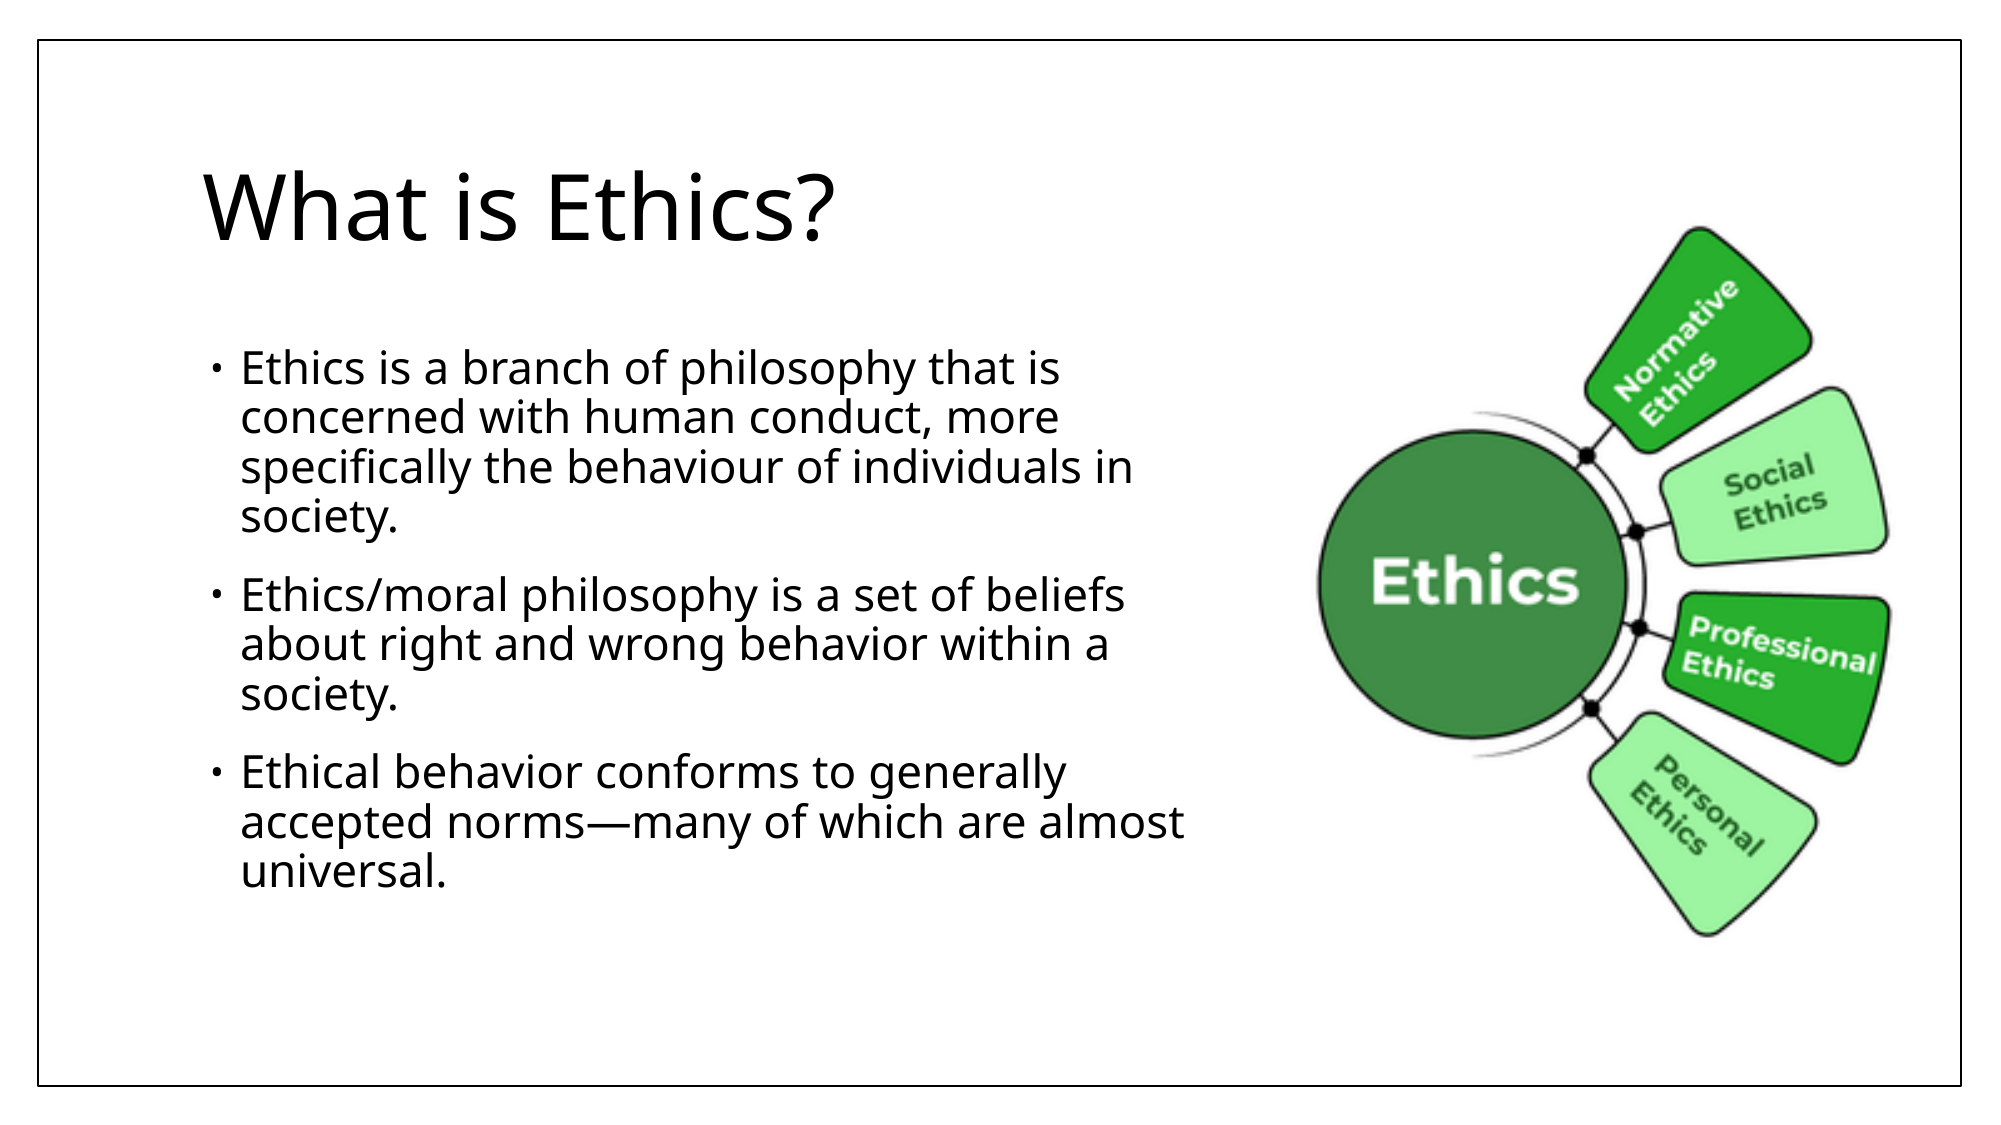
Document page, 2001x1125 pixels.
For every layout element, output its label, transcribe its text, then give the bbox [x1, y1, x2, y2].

title What is Ethics? [187, 99, 1808, 323]
picture [1292, 207, 1918, 958]
list Ethics is a branch of philosophy that is concerned with human conduct, more specifically the behaviour of individuals in society. Ethics/moral philosophy is a set of beliefs about right and wrong behavior within a society. Ethical behavior conforms to generally accepted norms—many of which are almost universal. [187, 337, 1264, 912]
